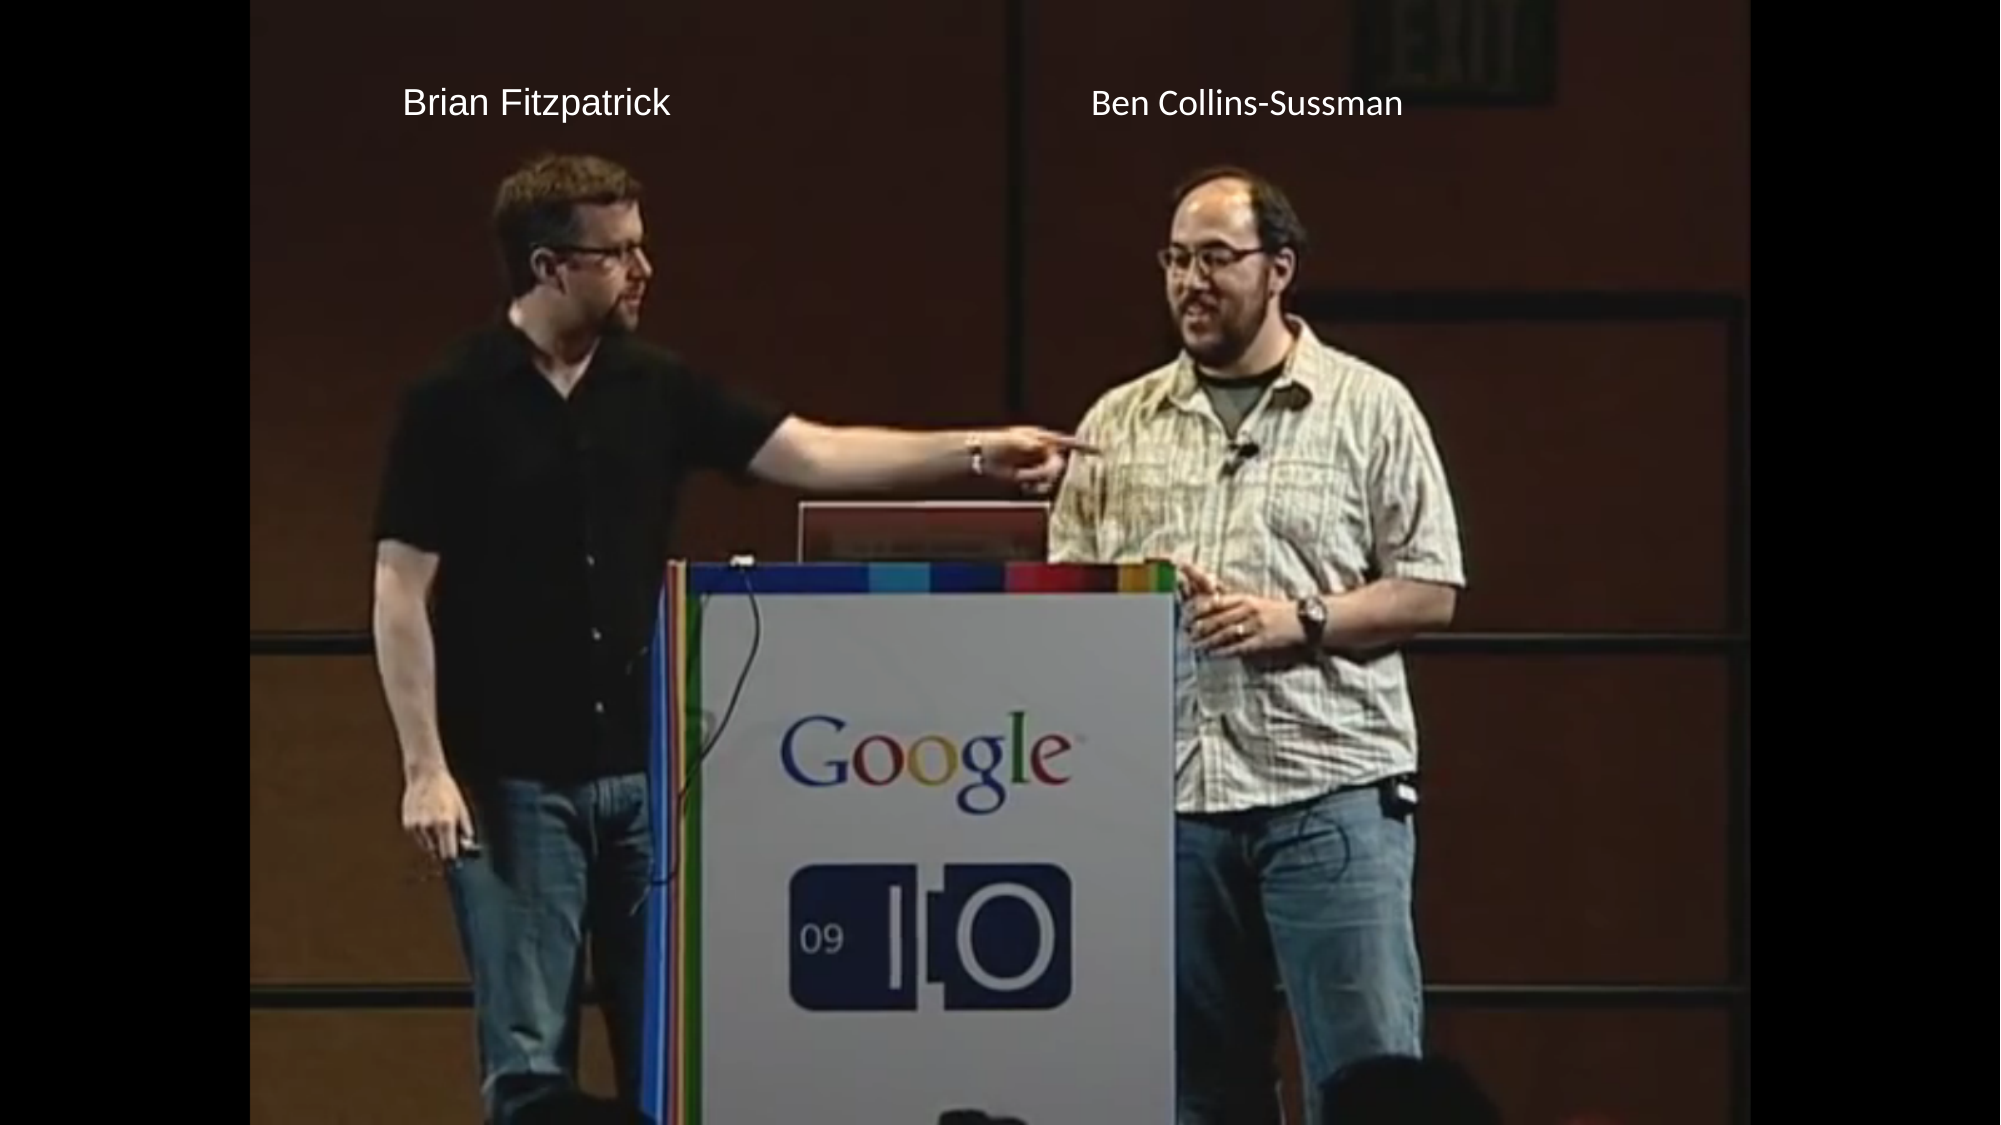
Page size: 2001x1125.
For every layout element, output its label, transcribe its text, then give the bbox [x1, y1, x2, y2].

text_box Ben Collins-Sussman [1076, 70, 1423, 131]
picture [0, 0, 2000, 1125]
text_box Brian Fitzpatrick [387, 70, 689, 131]
